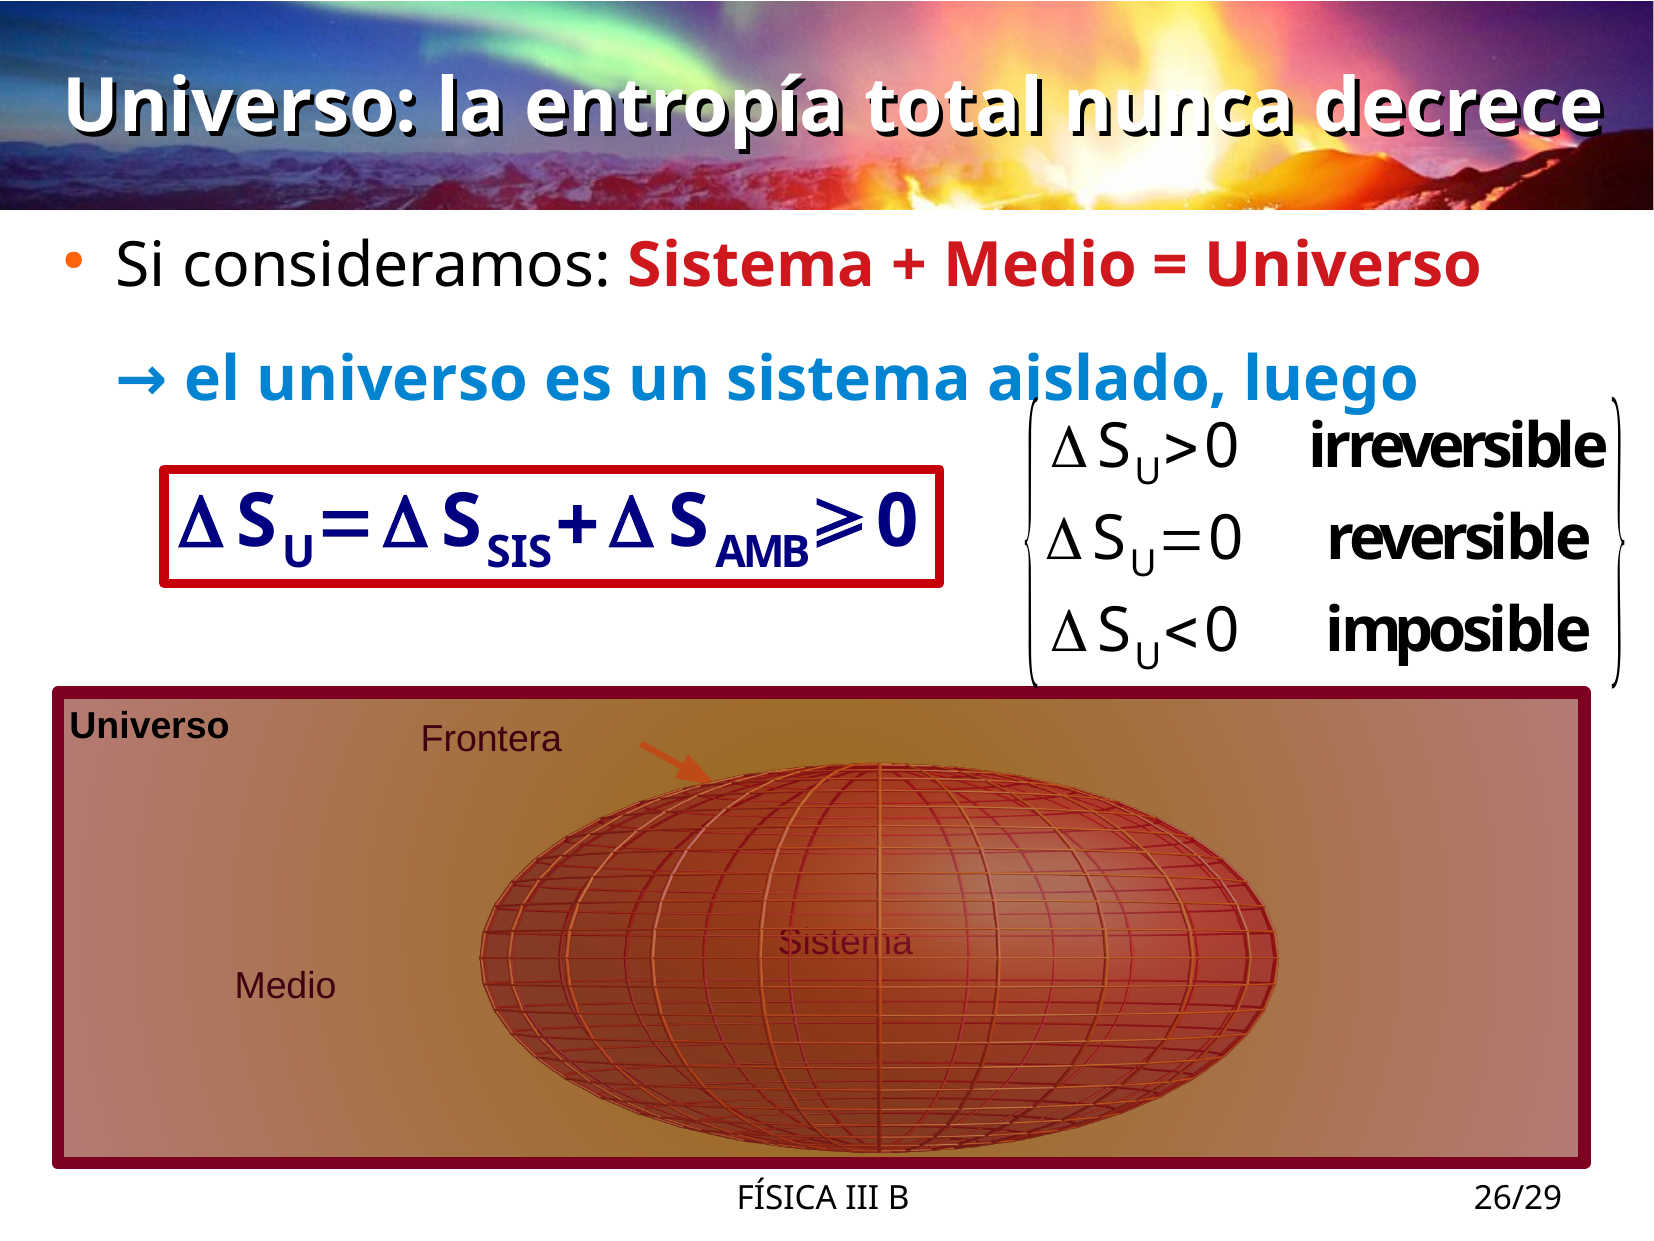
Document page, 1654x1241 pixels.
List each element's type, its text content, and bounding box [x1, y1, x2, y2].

list Si consideramos: Sistema + Medio = Universo → el universo es un sistema aislado, luego [45, 219, 1606, 649]
text_box [53, 692, 1585, 1163]
title Universo: la entropía total nunca decrece [45, 15, 1606, 191]
chart [168, 474, 935, 579]
picture [0, 1, 1654, 210]
chart [1014, 393, 1640, 692]
text_box Universo [54, 697, 308, 784]
